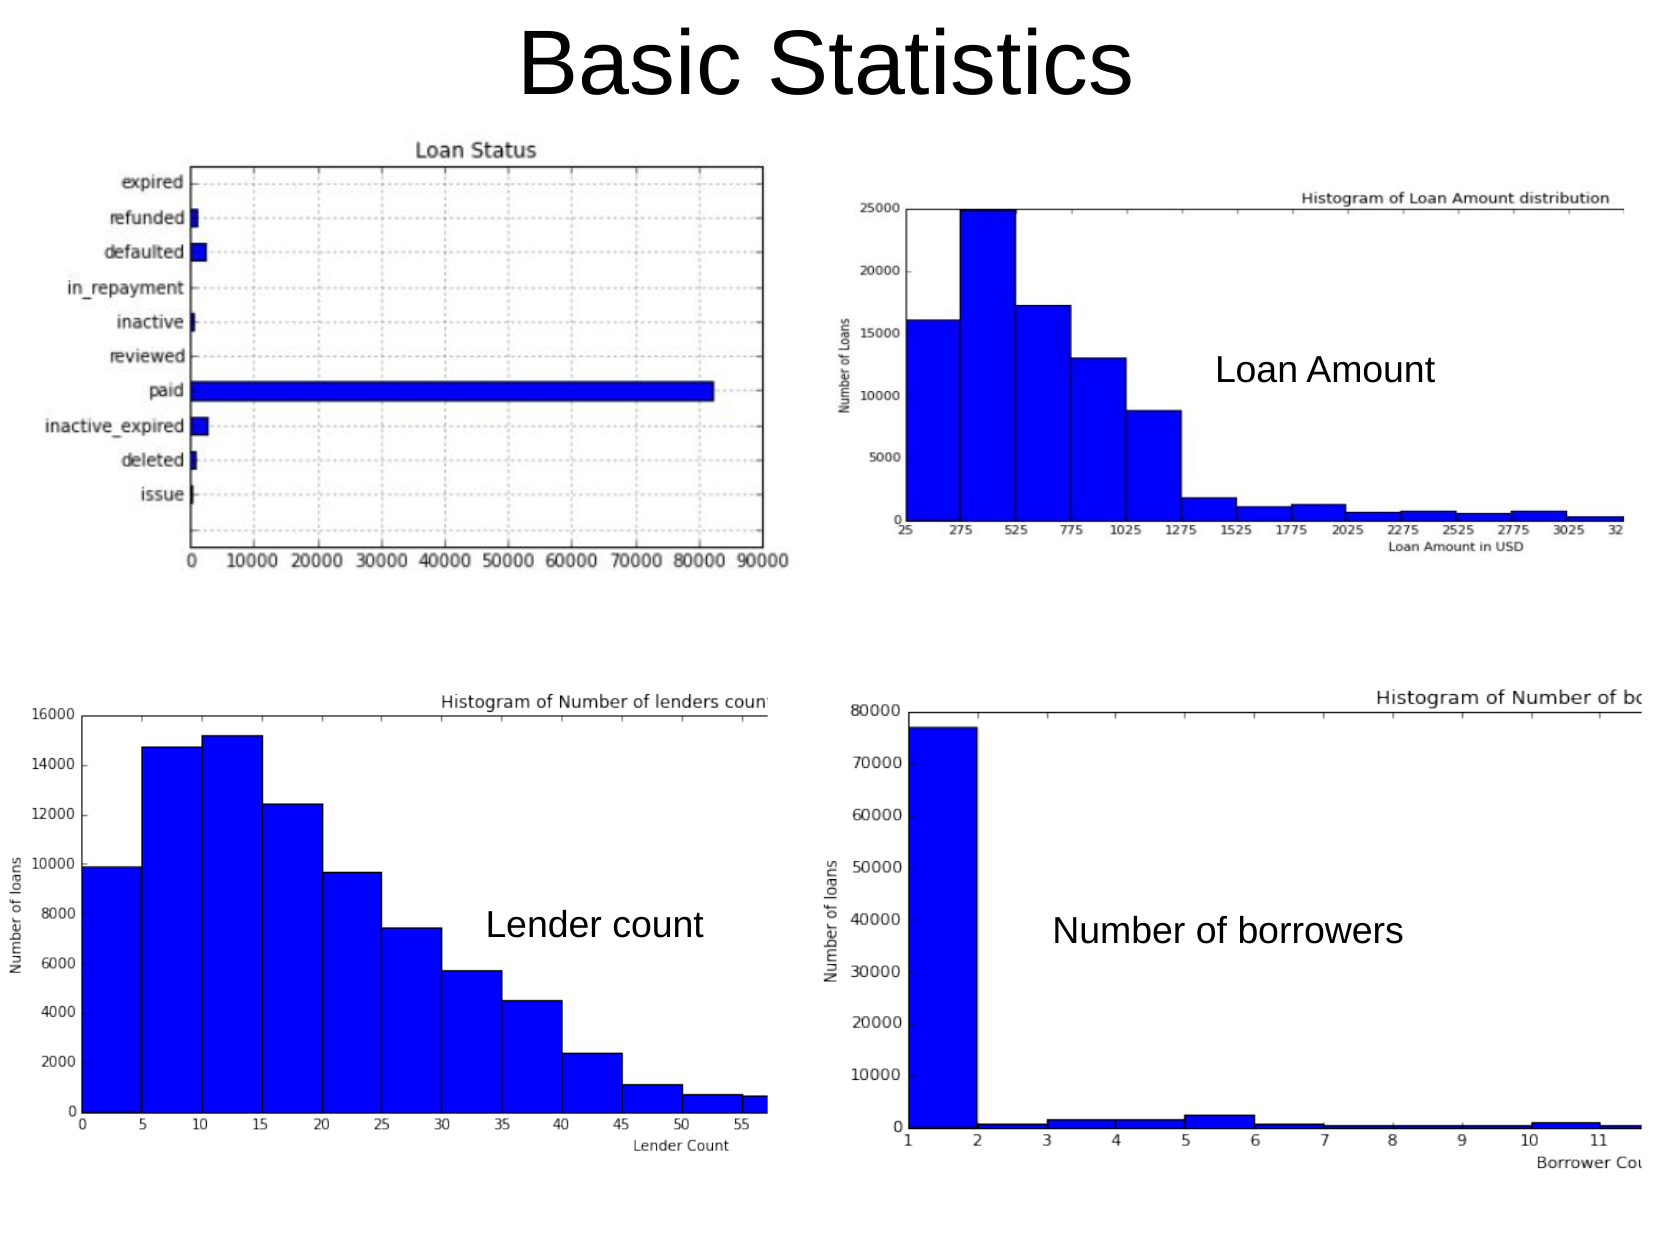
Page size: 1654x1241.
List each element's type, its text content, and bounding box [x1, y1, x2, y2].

picture [826, 177, 1625, 562]
picture [1, 684, 768, 1164]
picture [814, 679, 1642, 1182]
picture [5, 121, 814, 589]
title Basic Statistics [82, 11, 1571, 115]
